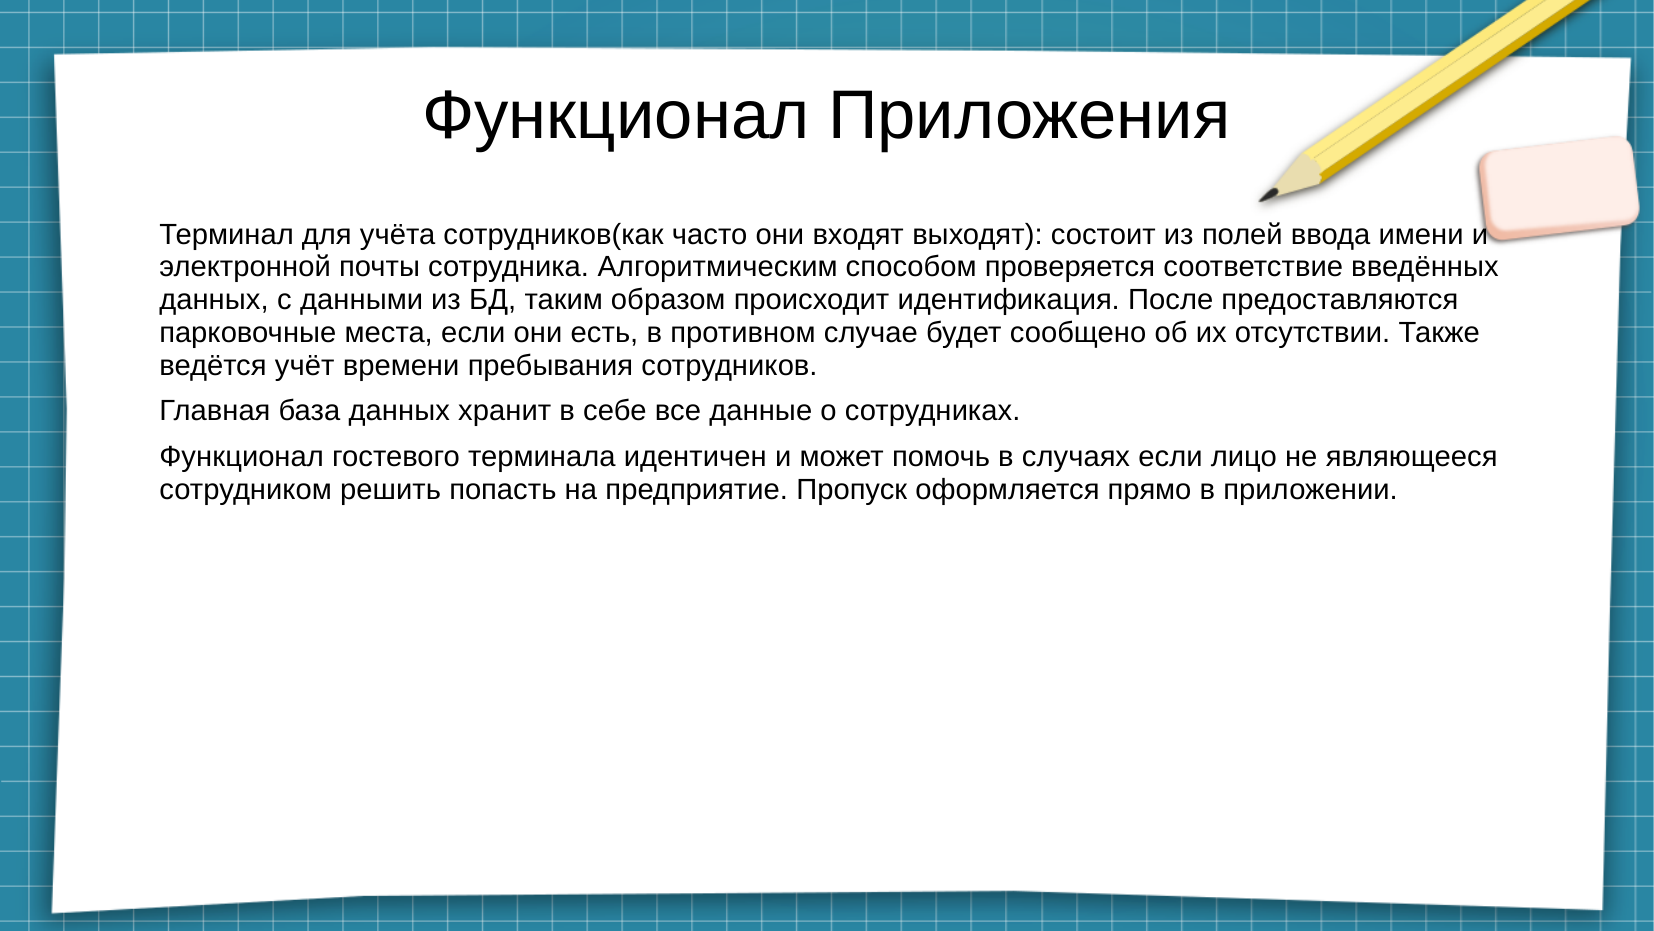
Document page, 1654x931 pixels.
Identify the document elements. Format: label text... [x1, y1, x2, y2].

list Терминал для учёта сотрудников(как часто они входят выходят): состоит из полей ввода имени и электронной почты сотрудника. Алгоритмическим способом проверяется соответствие введённых данных, с данными из БД, таким образом происходит идентификация. После предоставляются парковочные места, если они есть, в противном случае будет сообщено об их отсутствии. Также ведётся учёт времени пребывания сотрудников. Главная база данных хранит в себе все данные о сотрудниках. Функционал гостевого терминала идентичен и может помочь в случаях если лицо не являющееся сотрудником решить попасть на предприятие. Пропуск оформляется прямо в приложении. [88, 217, 1595, 886]
picture [0, 0, 1654, 931]
title Функционал Приложения [82, 37, 1571, 193]
